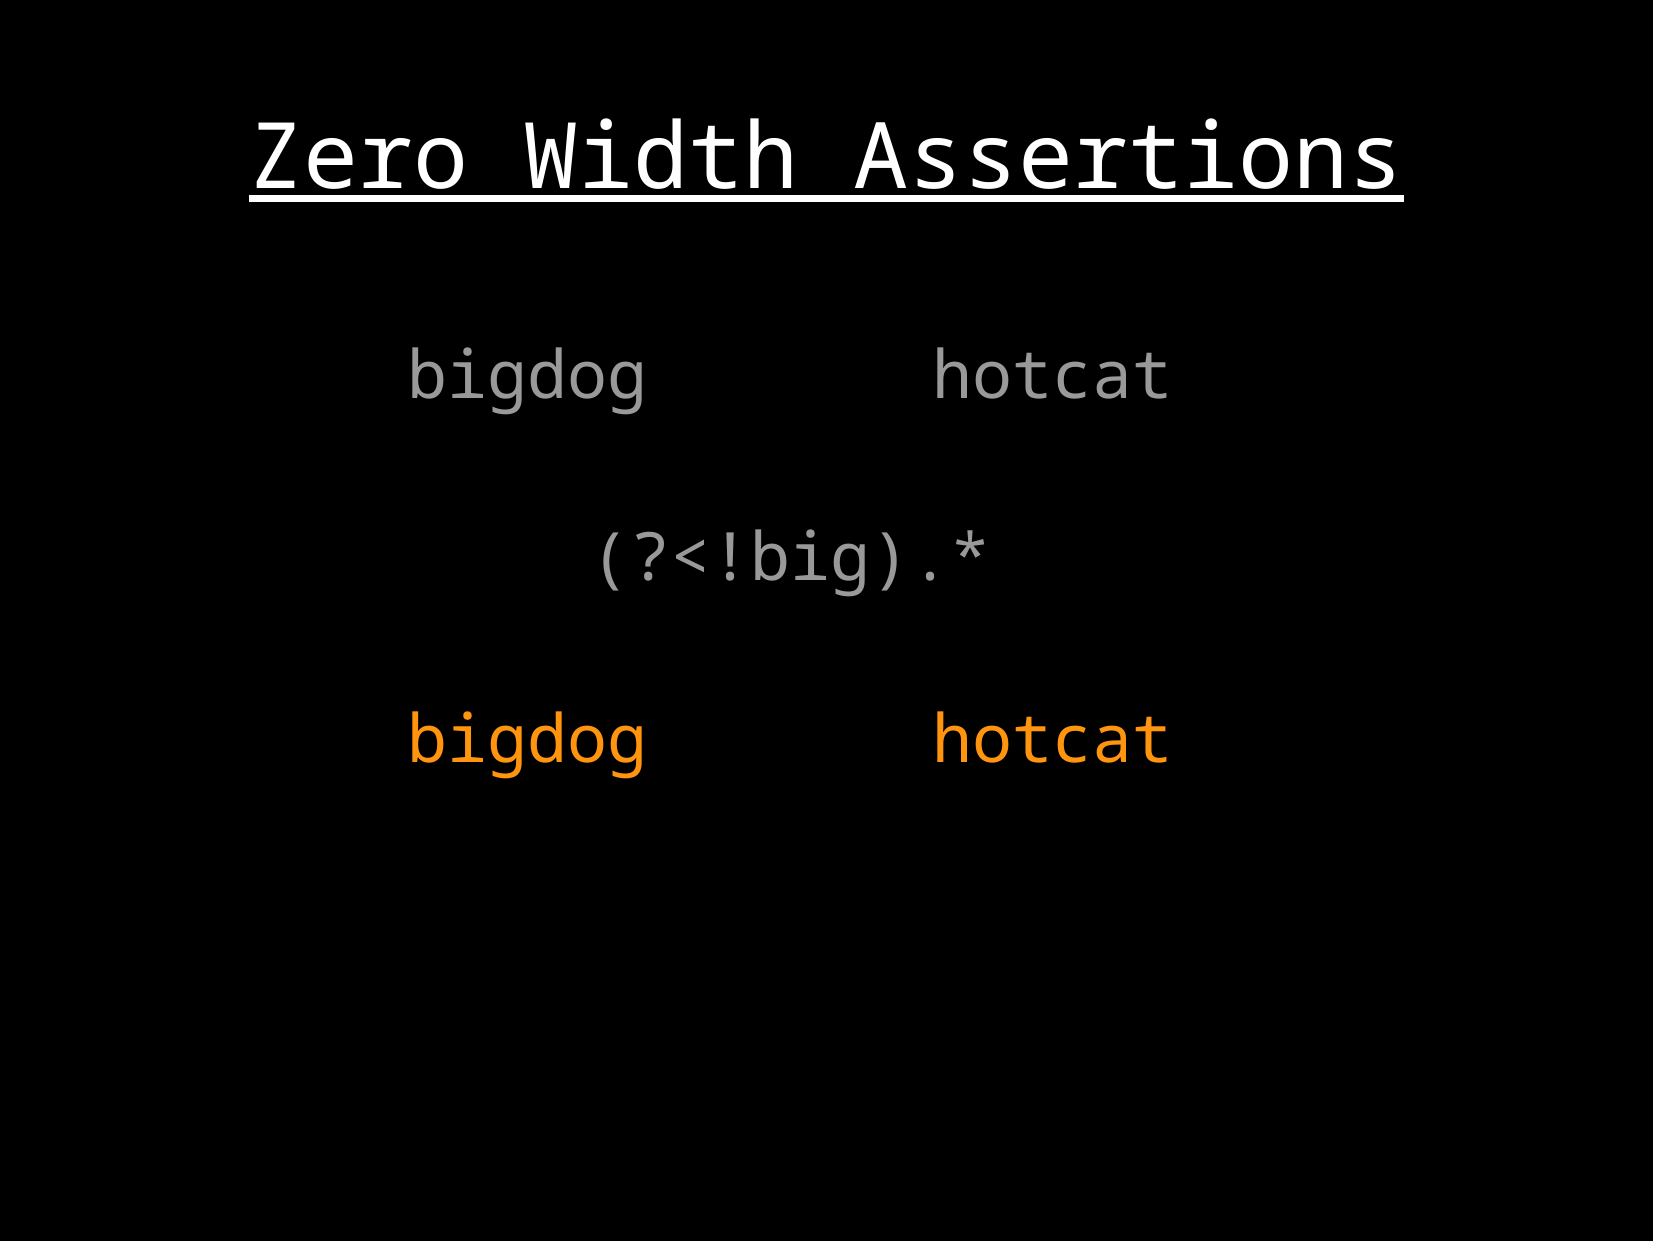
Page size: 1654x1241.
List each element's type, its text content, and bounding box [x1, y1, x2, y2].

subtitle bigdog hotcat (?<!big).* bigdog hotcat [28, 285, 1517, 1006]
title Zero Width Assertions [82, 49, 1571, 257]
